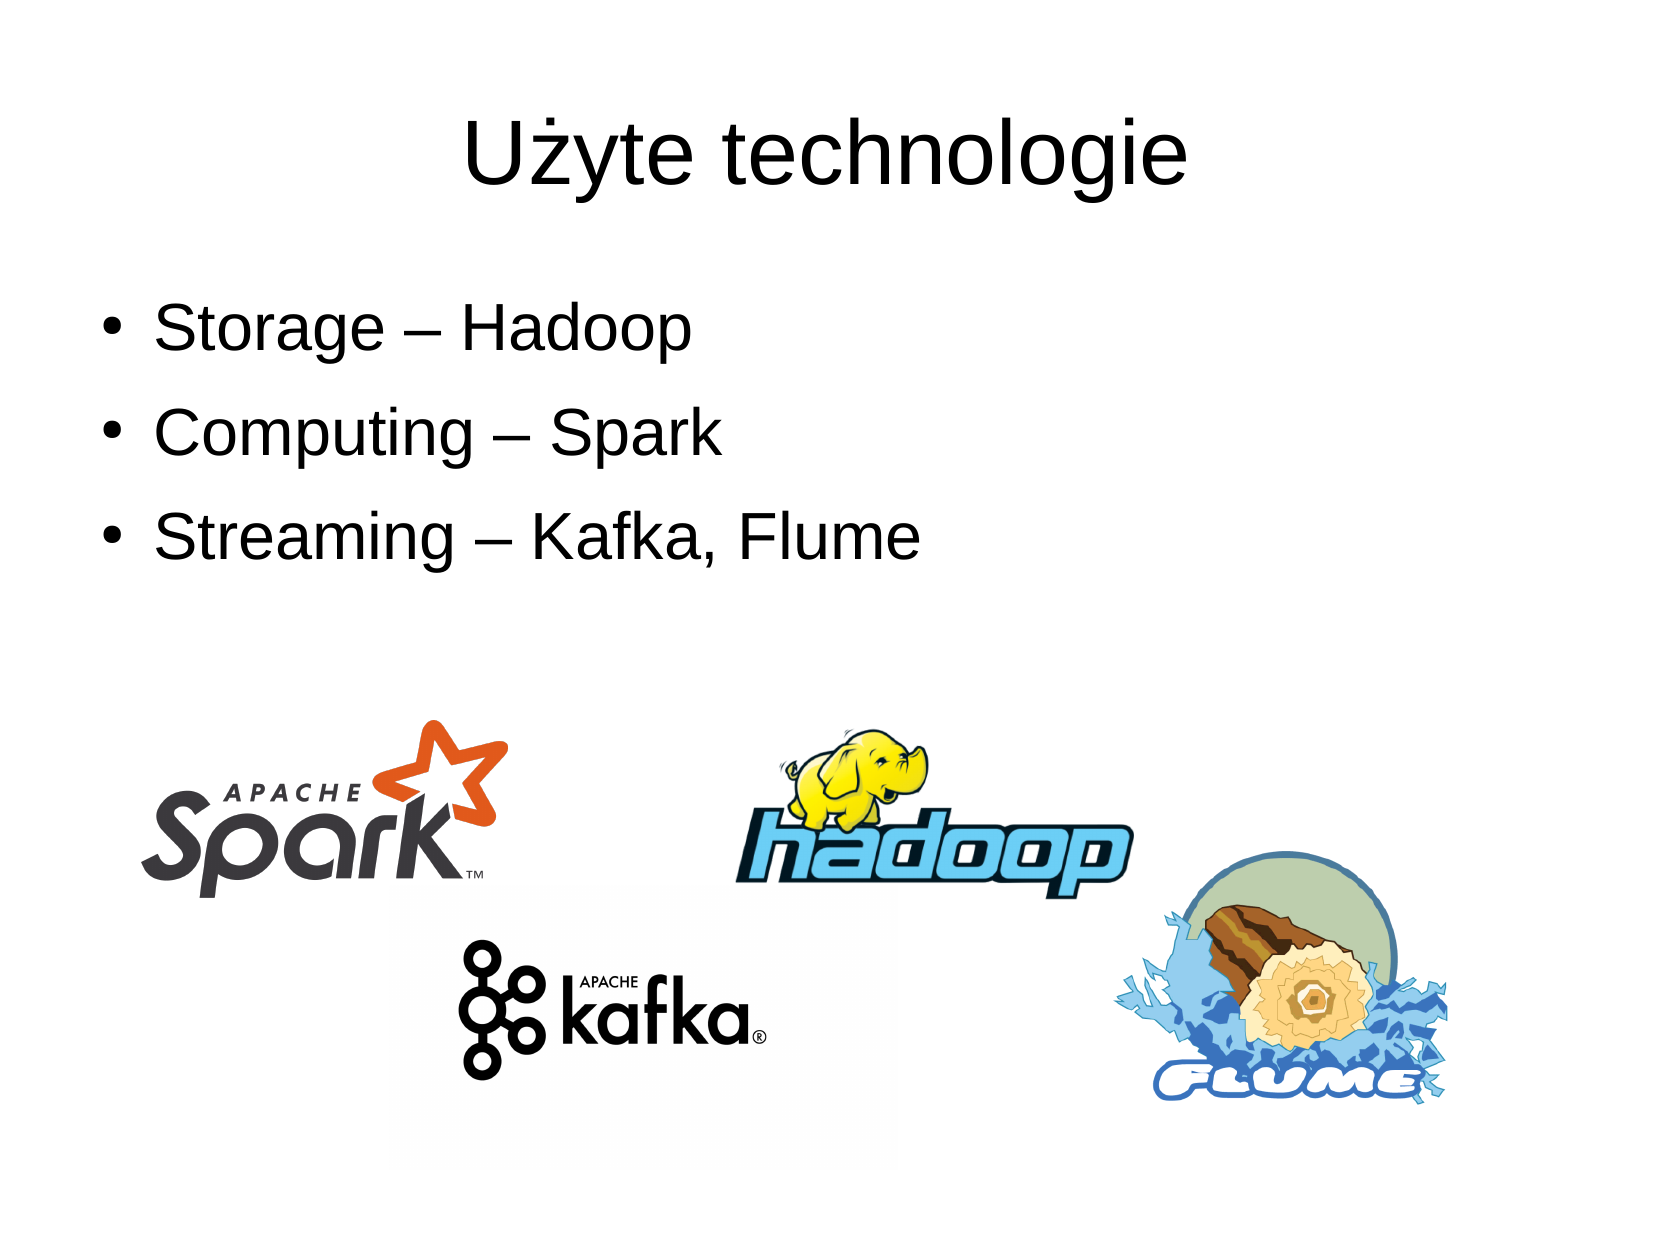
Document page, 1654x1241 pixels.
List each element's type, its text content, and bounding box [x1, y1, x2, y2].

title Użyte technologie [82, 49, 1571, 257]
list Storage – Hadoop Computing – Spark Streaming – Kafka, Flume [82, 290, 1571, 681]
picture [141, 614, 1501, 1170]
